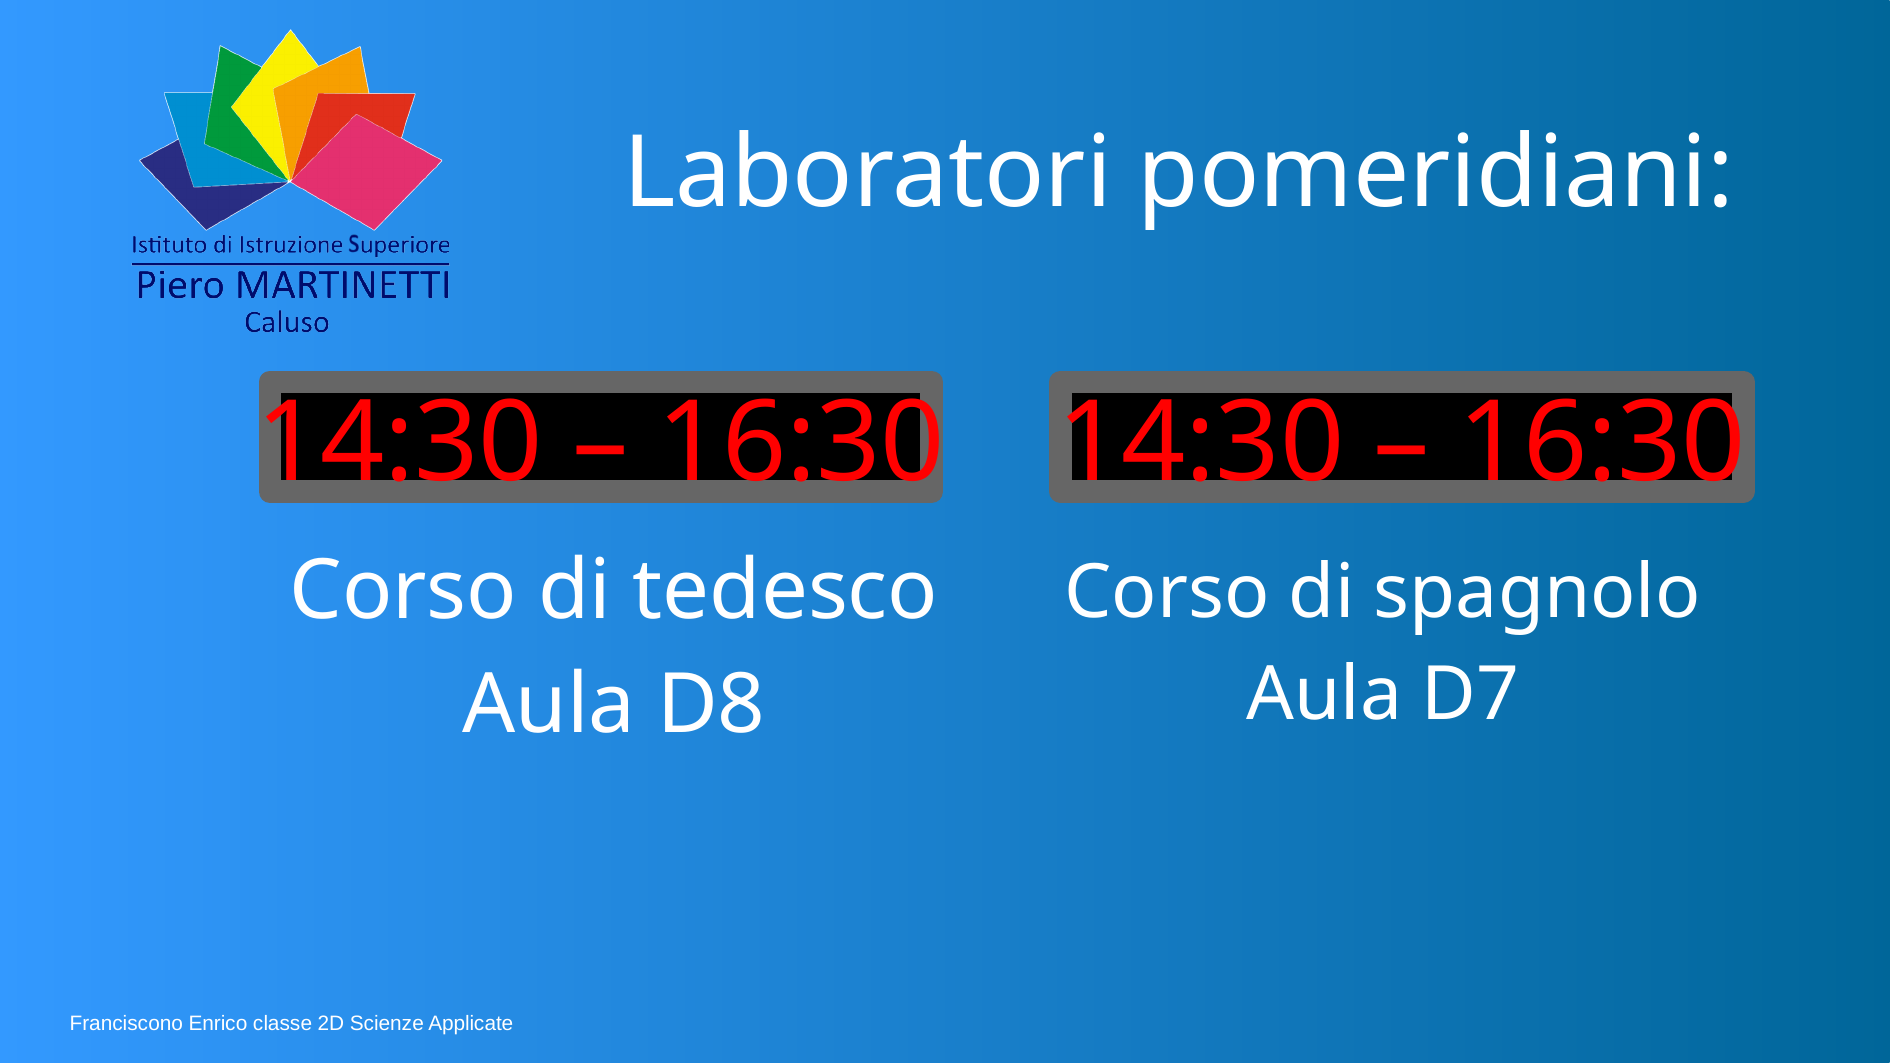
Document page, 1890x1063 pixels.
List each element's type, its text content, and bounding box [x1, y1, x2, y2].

text_box 14:30 – 16:30 [895, 407, 929, 473]
text_box Corso di tedesco Aula D8 [144, 522, 1085, 856]
text_box Franciscono Enrico classe 2D Scienze Applicate [54, 1004, 628, 1063]
text_box 14:30 – 16:30 [1060, 381, 1744, 492]
text_box Laboratori pomeridiani: [591, 91, 1861, 338]
text_box 14:30 – 16:30 [270, 381, 932, 492]
picture [0, 23, 591, 355]
text_box Corso di spagnolo Aula D7 [947, 529, 1819, 936]
